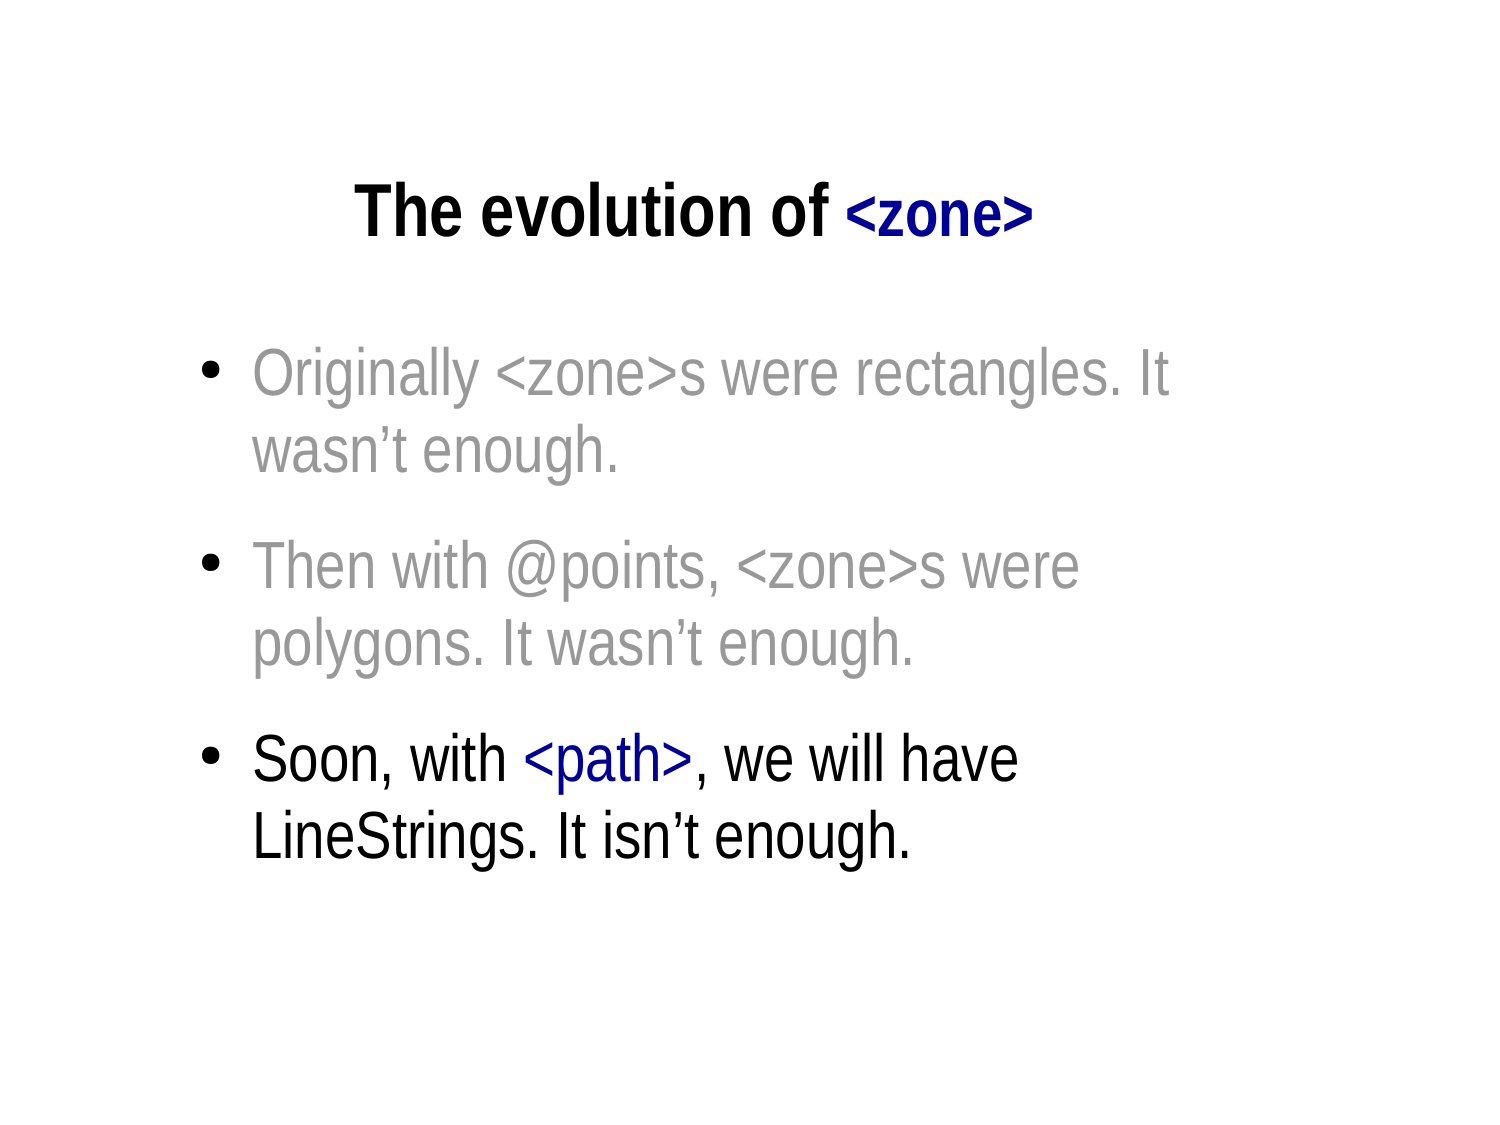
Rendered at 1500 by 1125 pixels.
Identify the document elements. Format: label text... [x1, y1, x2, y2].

list Originally <zone>s were rectangles. It wasn’t enough. Then with @points, <zone>s were polygons. It wasn’t enough. Soon, with <path>, we will have LineStrings. It isn’t enough. [181, 333, 1209, 1015]
title The evolution of <zone> [181, 115, 1209, 304]
